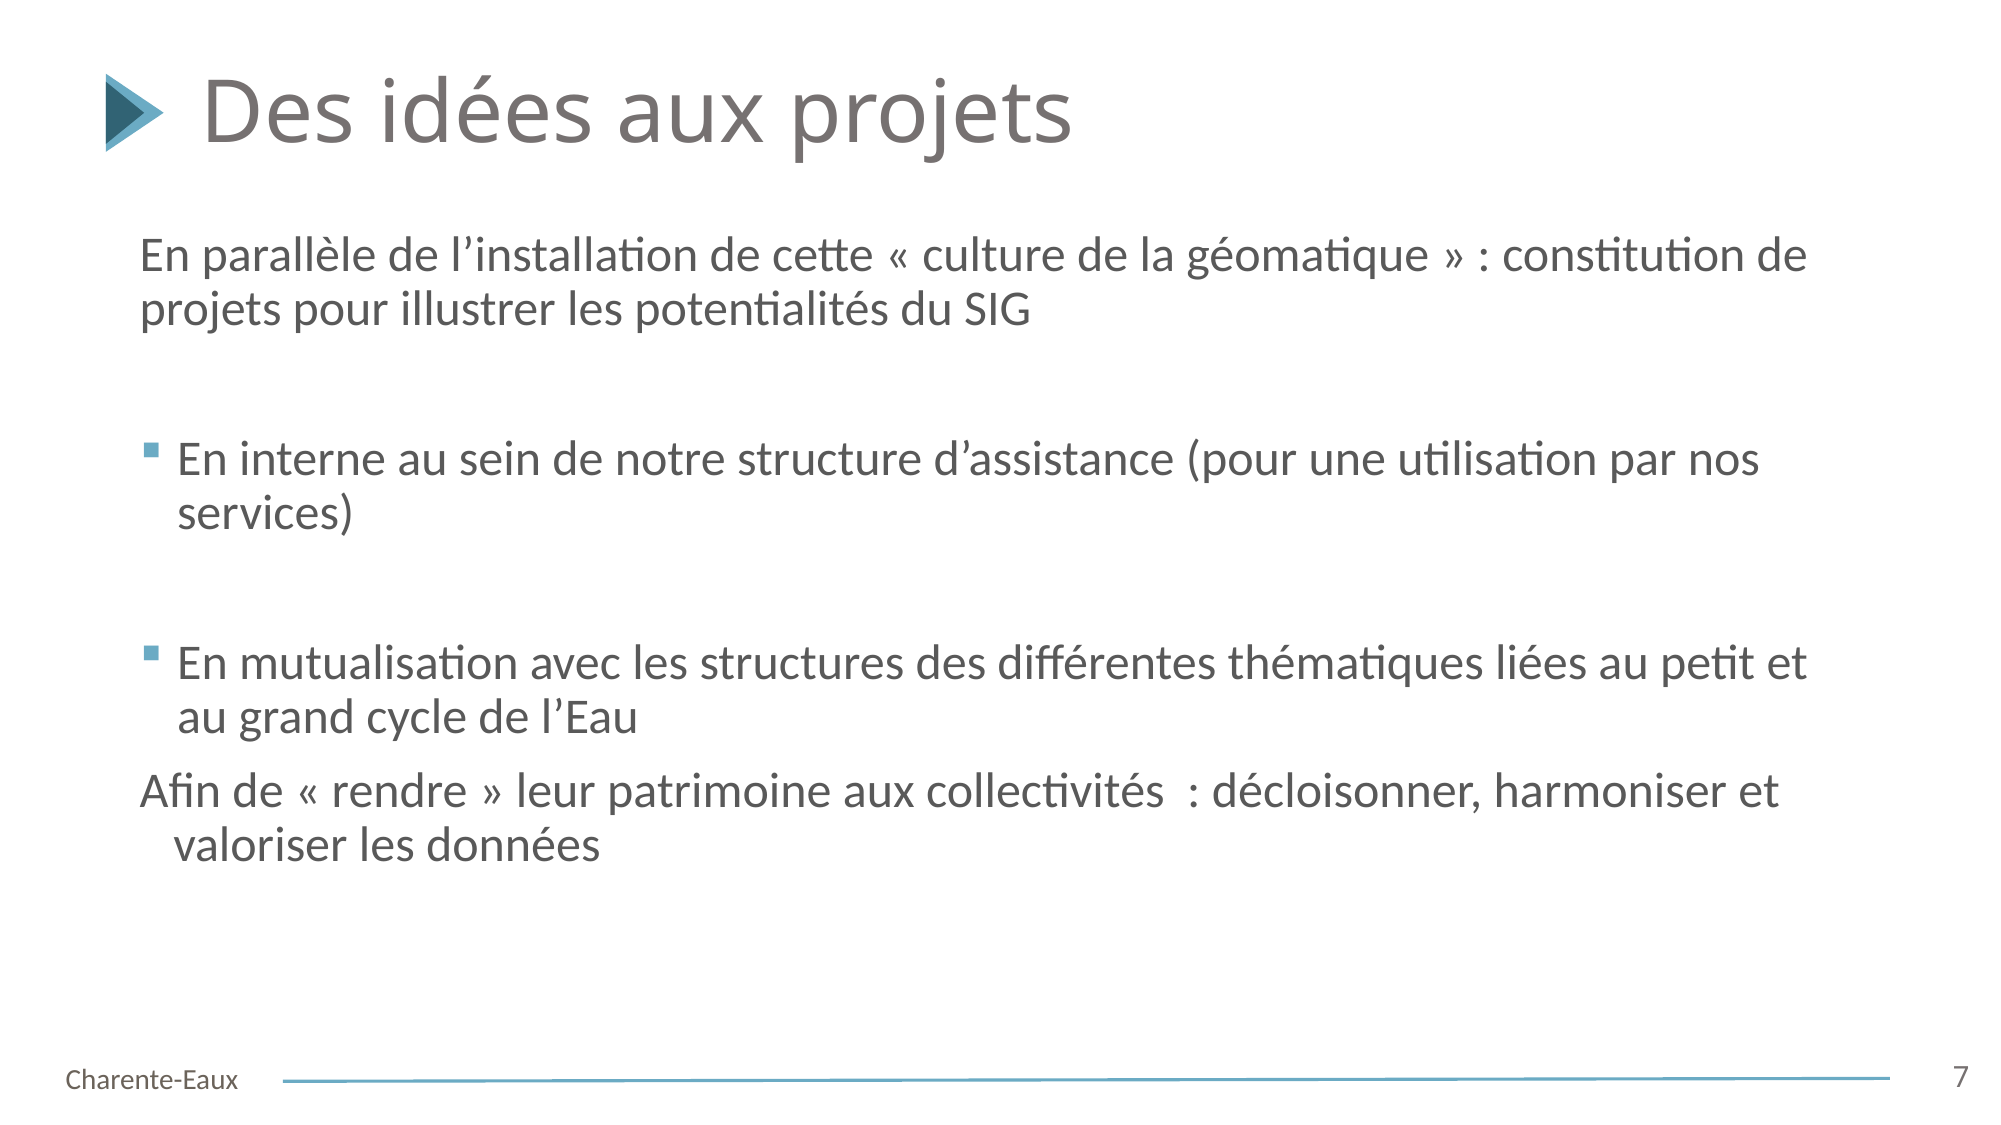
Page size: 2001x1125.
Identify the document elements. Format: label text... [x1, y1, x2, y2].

list En parallèle de l’installation de cette « culture de la géomatique » : constitution de projets pour illustrer les potentialités du SIG En interne au sein de notre structure d’assistance (pour une utilisation par nos services) En mutualisation avec les structures des différentes thématiques liées au petit et au grand cycle de l’Eau Afin de « rendre » leur patrimoine aux collectivités : décloisonner, harmoniser et valoriser les données [124, 221, 1863, 989]
title Des idées aux projets [185, 59, 1863, 170]
